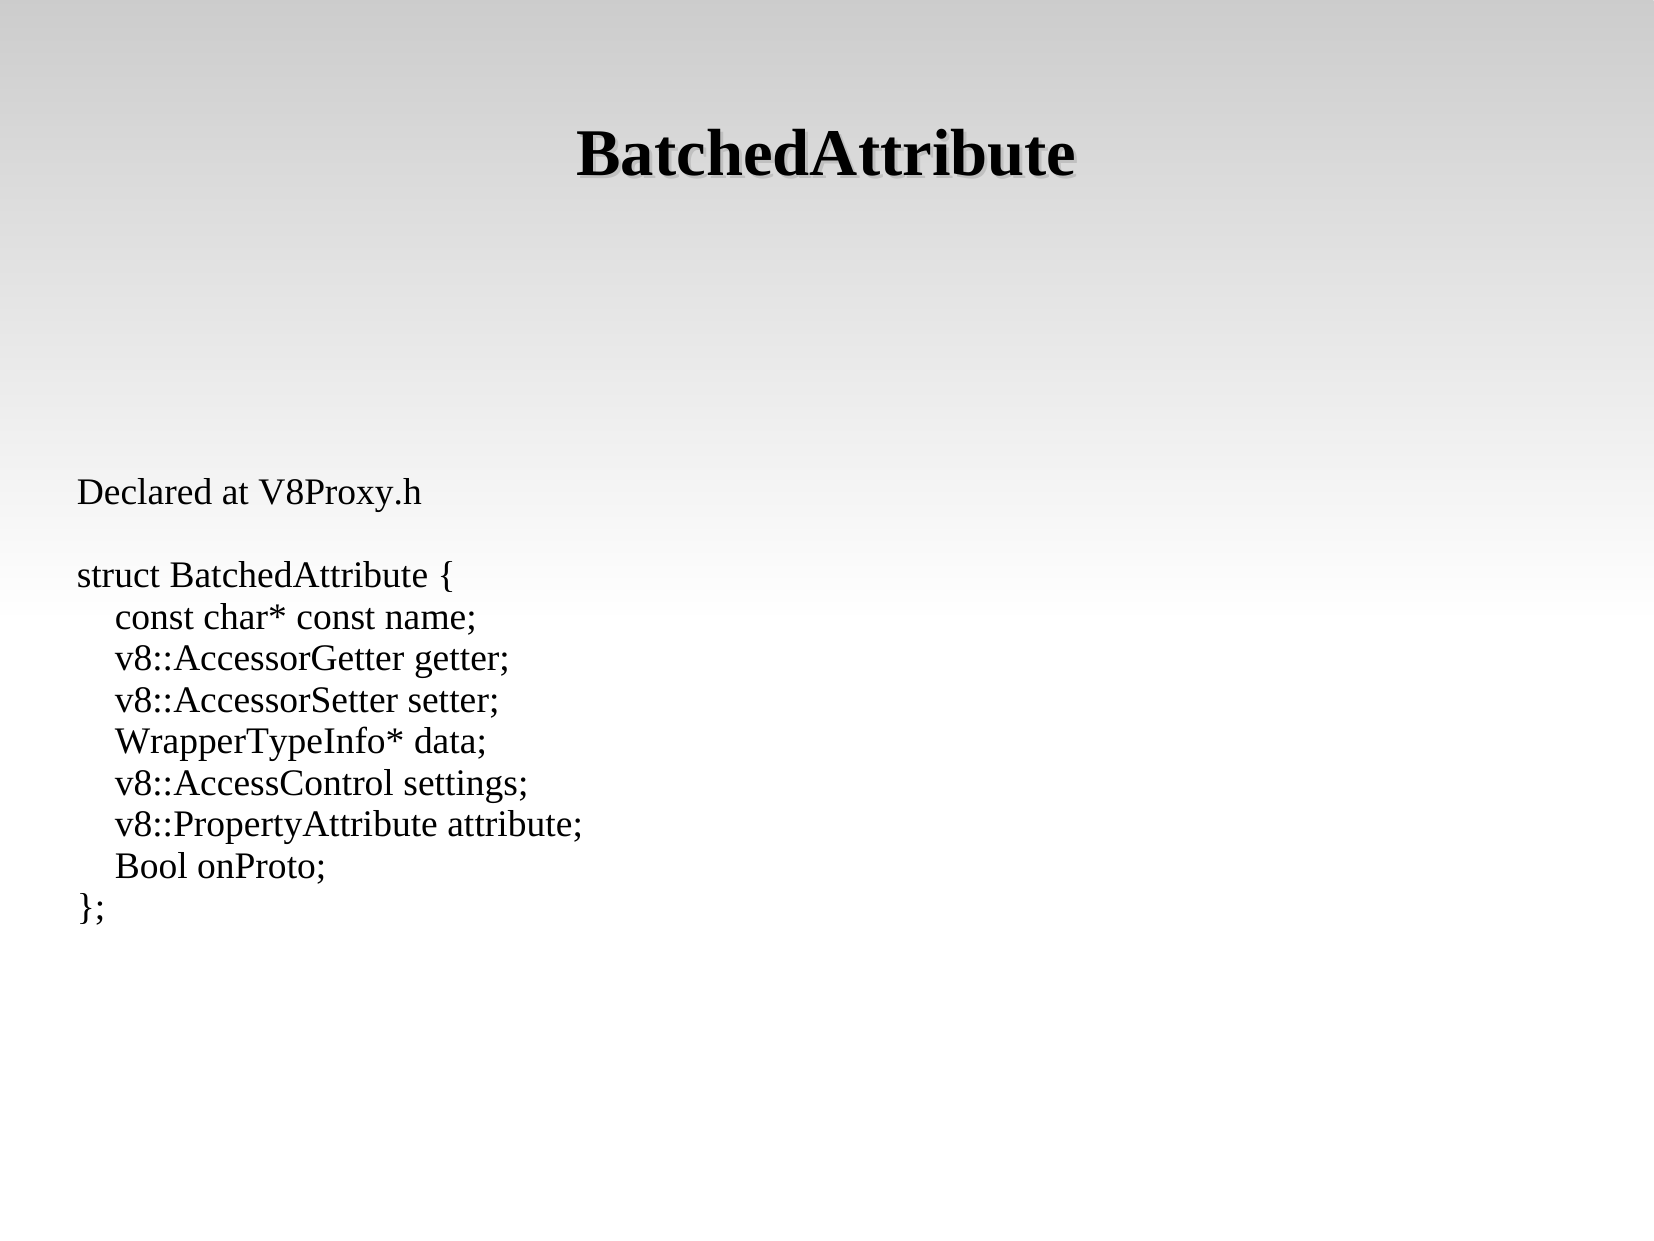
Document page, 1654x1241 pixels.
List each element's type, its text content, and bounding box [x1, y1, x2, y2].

title BatchedAttribute [82, 56, 1571, 250]
subtitle Declared at V8Proxy.h struct BatchedAttribute { const char* const name; v8::AccessorGetter getter; v8::AccessorSetter setter; WrapperTypeInfo* data; v8::AccessControl settings; v8::PropertyAttribute attribute; Bool onProto; }; [76, 318, 1565, 1123]
